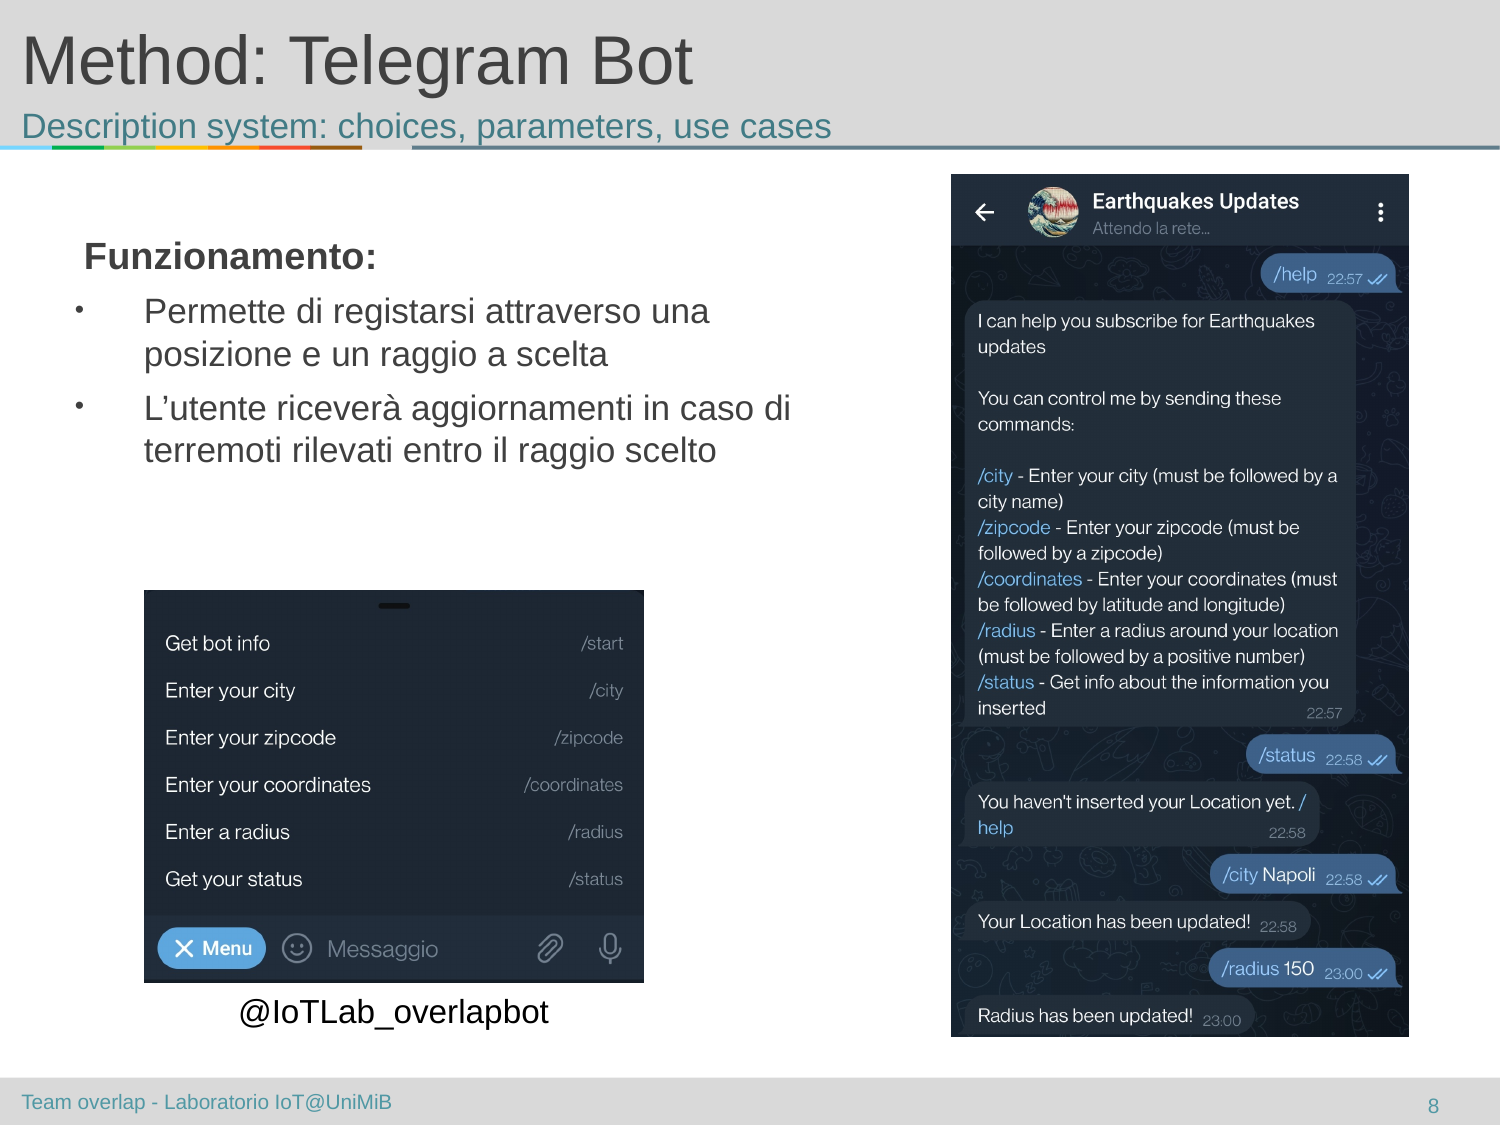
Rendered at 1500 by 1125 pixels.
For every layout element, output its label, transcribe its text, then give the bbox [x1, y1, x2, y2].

title Method: Telegram Bot [0, 0, 1500, 92]
picture [144, 590, 644, 984]
text_box Funzionamento: Permette di registarsi attraverso una posizione e un raggio a scelta L’utente riceverà aggiornamenti in caso di terremoti rilevati entro il raggio scelto [0, 224, 849, 477]
picture [951, 174, 1409, 1038]
footer Team overlap - Laboratorio IoT@UniMiB [0, 1090, 600, 1112]
list Description system: choices, parameters, use cases [0, 92, 1500, 146]
text_box @IoTLab_overlapbot [223, 983, 565, 1038]
slide_number 11 [1355, 1087, 1461, 1124]
